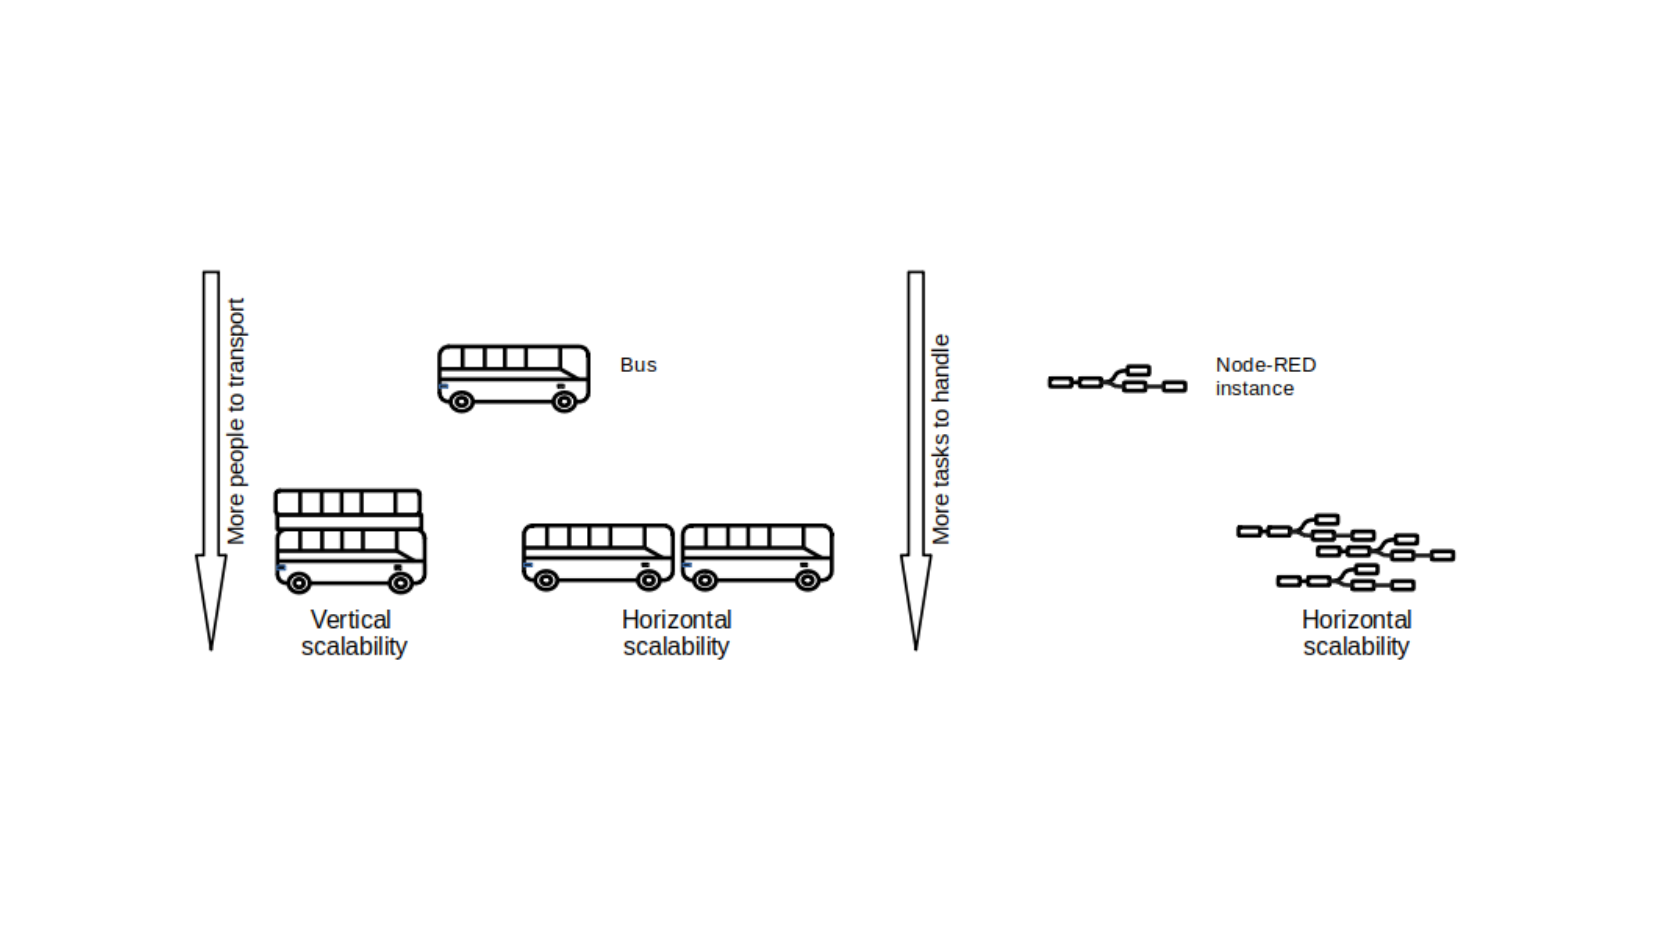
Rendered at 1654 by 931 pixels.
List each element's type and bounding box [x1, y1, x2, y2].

picture [178, 253, 1485, 685]
